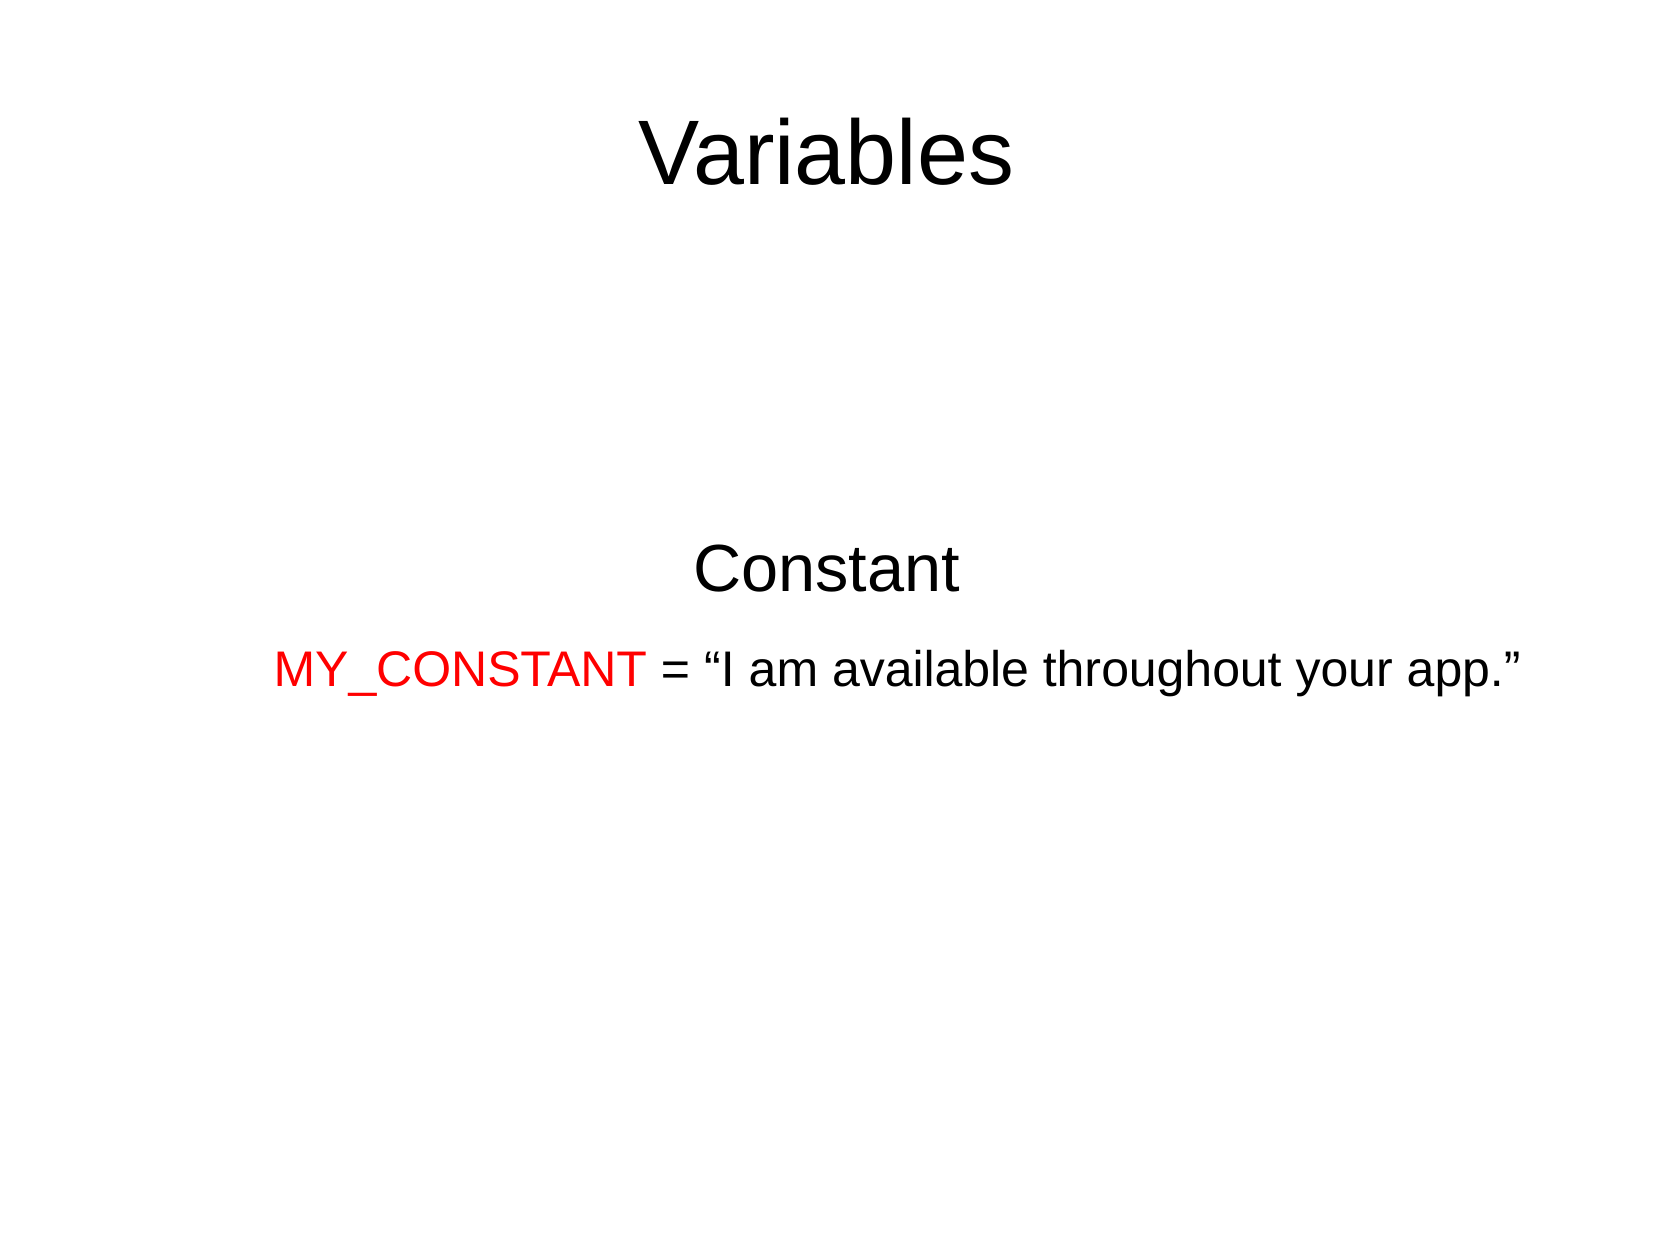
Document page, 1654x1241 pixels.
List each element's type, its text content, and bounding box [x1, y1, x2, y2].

title Variables [82, 49, 1571, 257]
list Constant MY_CONSTANT = “I am available throughout your app.” [82, 531, 1571, 714]
